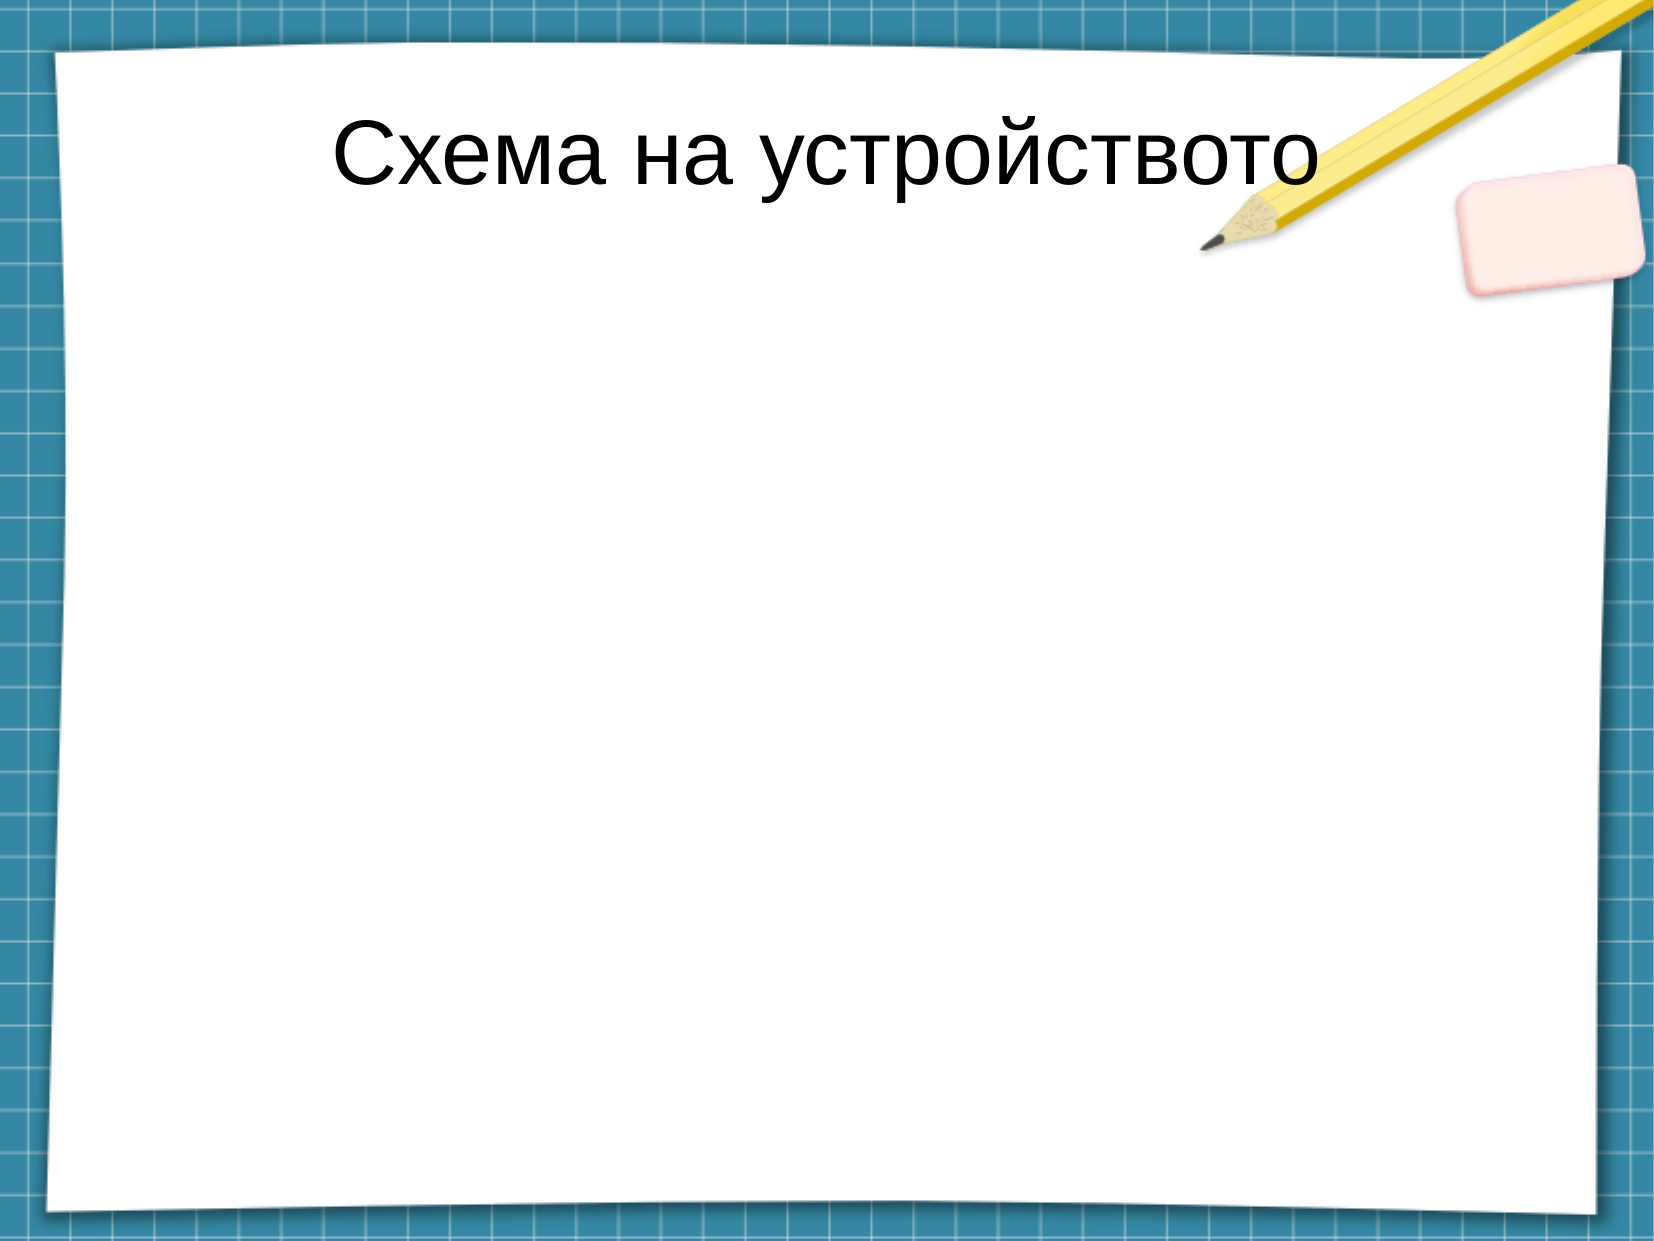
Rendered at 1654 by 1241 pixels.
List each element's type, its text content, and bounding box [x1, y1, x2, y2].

picture [0, 0, 1654, 1241]
title Схема на устройството [82, 49, 1571, 257]
